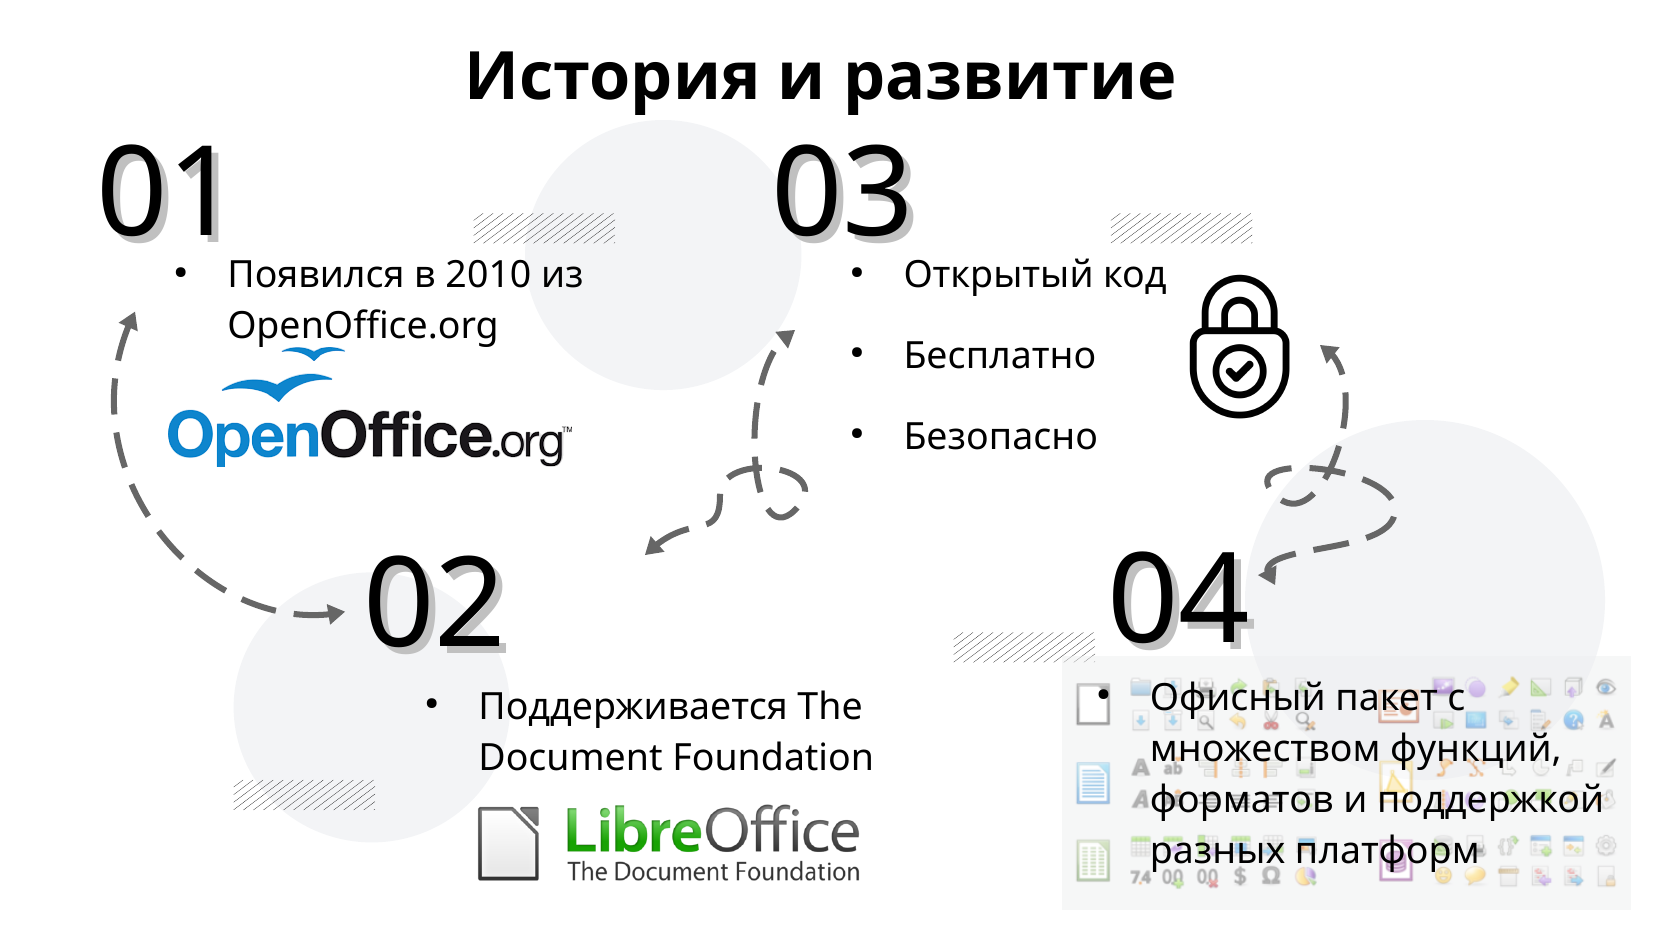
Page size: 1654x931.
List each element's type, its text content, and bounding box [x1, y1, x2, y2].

text_box 01 [81, 136, 262, 280]
text_box 04 [1092, 501, 1273, 656]
list Появился в 2010 из OpenOffice.org [156, 248, 718, 365]
picture [1167, 274, 1312, 419]
list Поддерживается The Document Foundation [407, 679, 969, 789]
text_box 03 [756, 136, 937, 280]
picture [168, 347, 572, 467]
text_box 02 [348, 505, 529, 691]
picture [447, 772, 888, 913]
title История и развитие [76, 11, 1565, 136]
list Открытый код Бесплатно Безопасно [832, 248, 1394, 467]
picture [1062, 656, 1631, 910]
list Офисный пакет с множеством функций, форматов и поддержкой разных платформ [1079, 670, 1641, 890]
